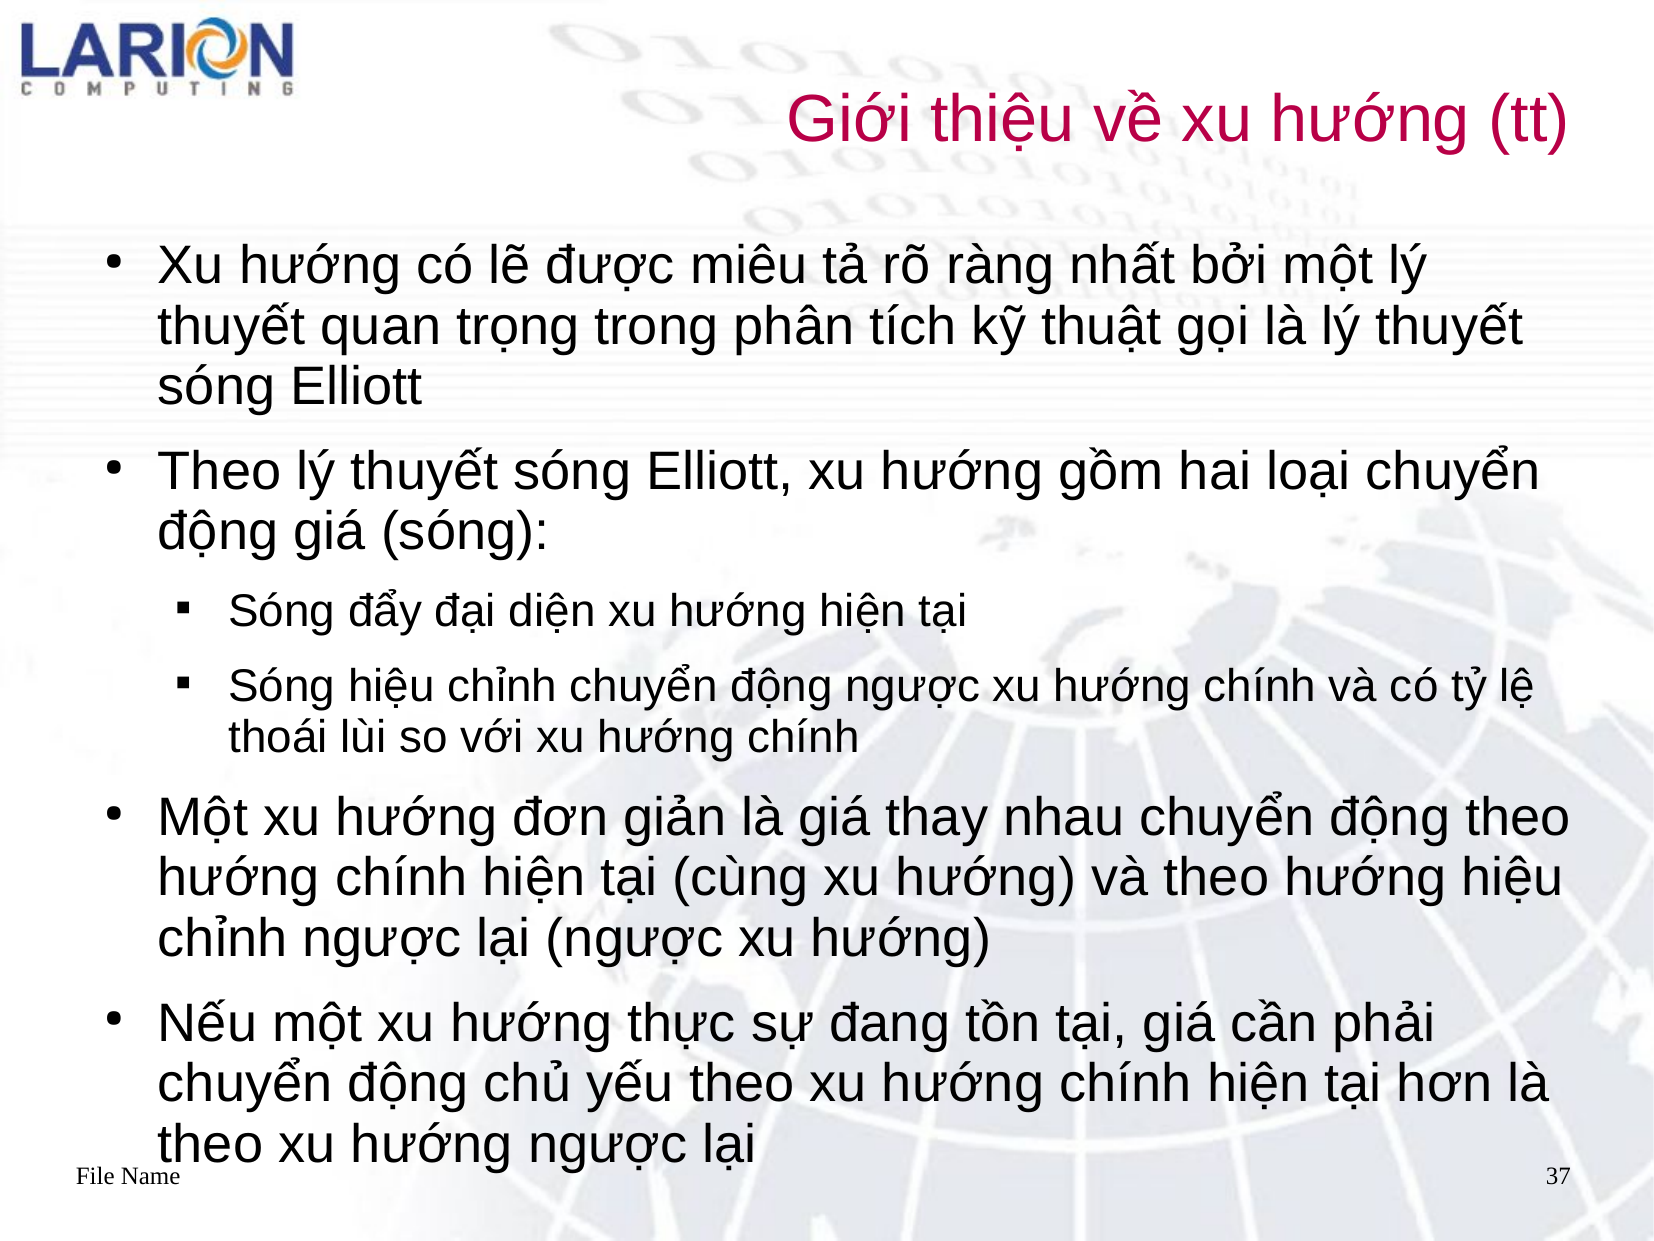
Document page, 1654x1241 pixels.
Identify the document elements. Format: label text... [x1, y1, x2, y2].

list Xu hướng có lẽ được miêu tả rõ ràng nhất bởi một lý thuyết quan trọng trong phân tích kỹ thuật gọi là lý thuyết sóng Elliott Theo lý thuyết sóng Elliott, xu hướng gồm hai loại chuyển động giá (sóng): Sóng đẩy đại diện xu hướng hiện tại Sóng hiệu chỉnh chuyển động ngược xu hướng chính và có tỷ lệ thoái lùi so với xu hướng chính Một xu hướng đơn giản là giá thay nhau chuyển động theo hướng chính hiện tại (cùng xu hướng) và theo hướng hiệu chỉnh ngược lại (ngược xu hướng) Nếu một xu hướng thực sự đang tồn tại, giá cần phải chuyển động chủ yếu theo xu hướng chính hiện tại hơn là theo xu hướng ngược lại [86, 234, 1576, 1241]
title Giới thiệu về xu hướng (tt) [300, 49, 1571, 188]
picture [80, 1169, 86, 1176]
picture [0, 0, 1654, 1241]
